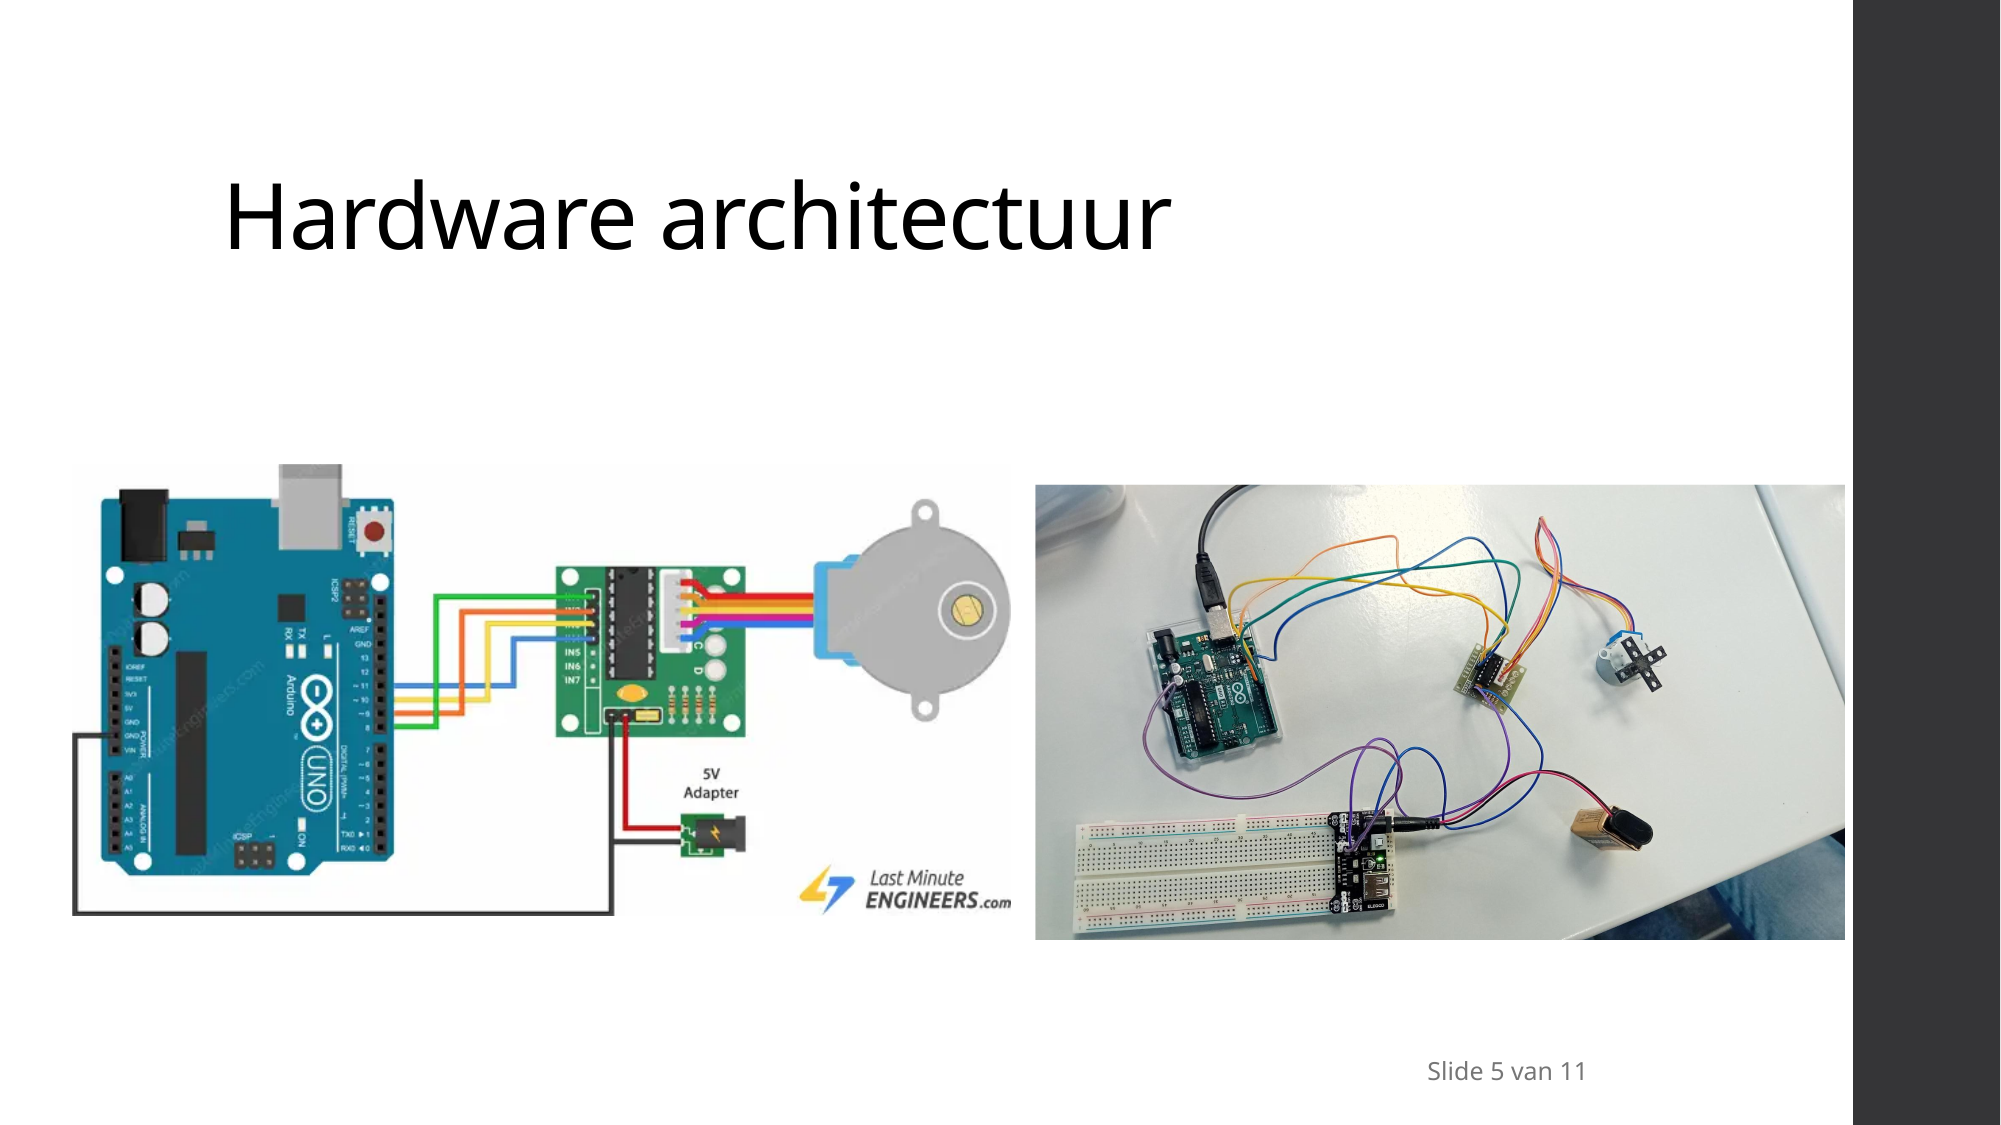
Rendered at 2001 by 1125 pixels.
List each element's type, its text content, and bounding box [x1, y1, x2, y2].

title Hardware architectuur [206, 60, 1797, 278]
text_box Slide van 11 [1412, 1042, 1863, 1103]
picture [72, 464, 1011, 916]
picture [1035, 484, 1845, 941]
